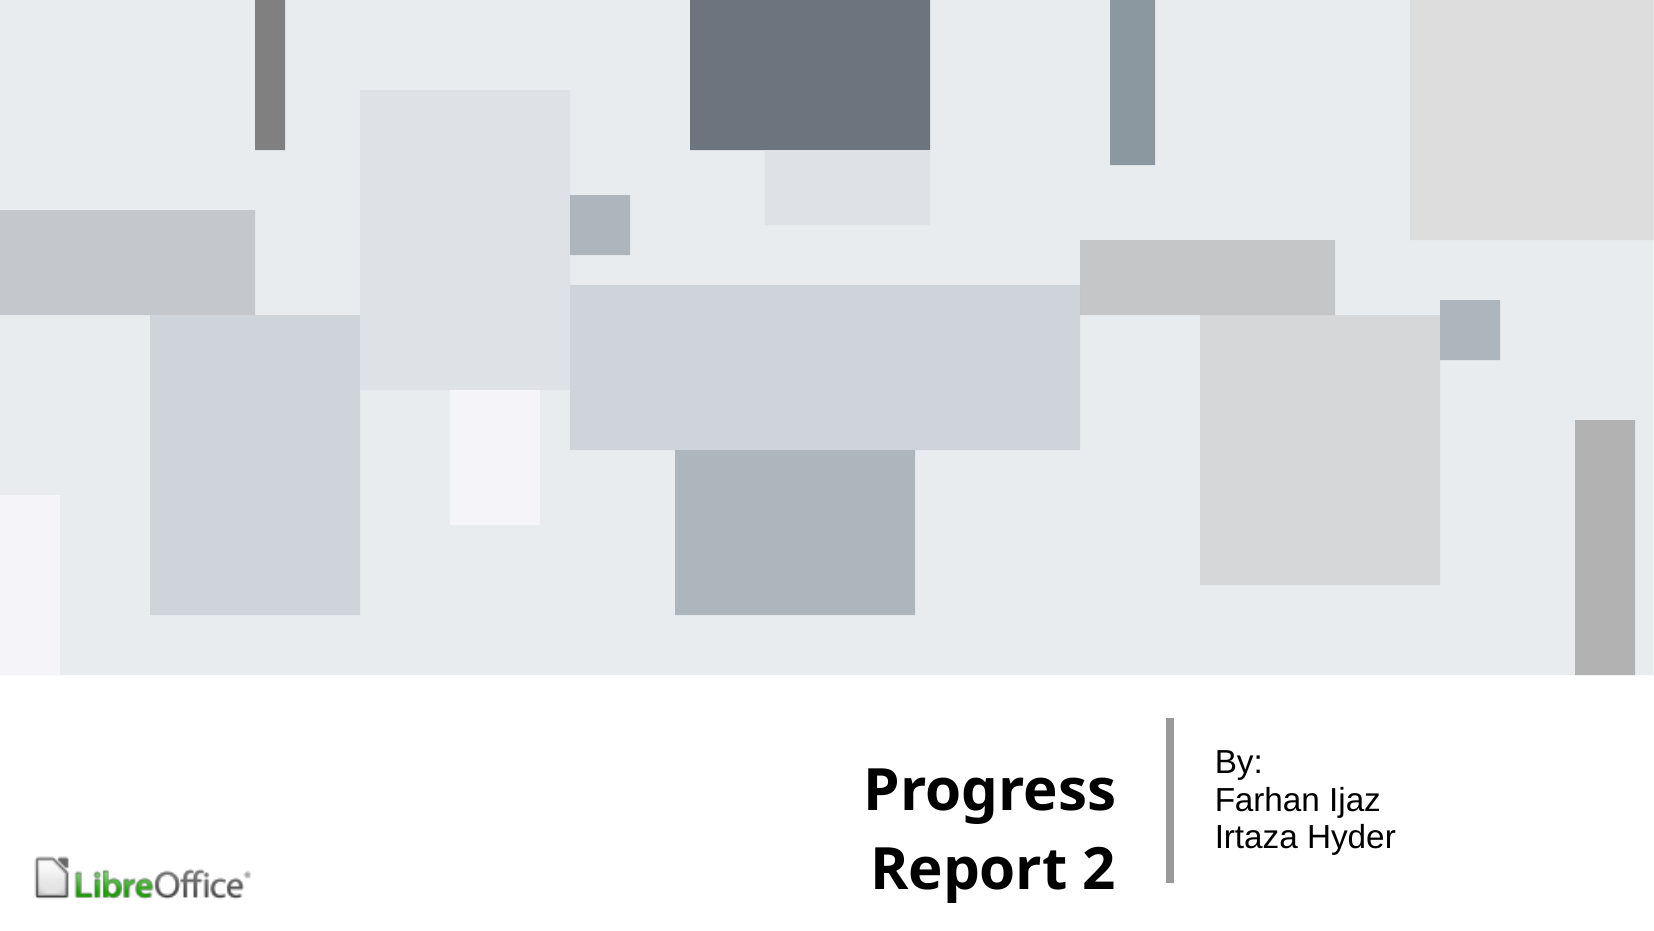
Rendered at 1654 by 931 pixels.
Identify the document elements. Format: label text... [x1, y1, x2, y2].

text_box By: Farhan Ijaz Irtaza Hyder [1200, 736, 1613, 863]
picture [30, 852, 256, 903]
text_box Progress Report 2 [675, 740, 1131, 892]
